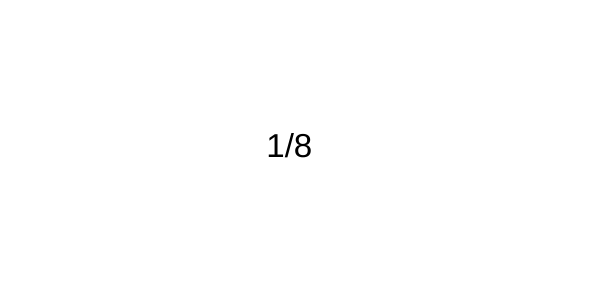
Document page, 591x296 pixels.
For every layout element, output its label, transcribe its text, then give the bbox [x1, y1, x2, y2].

subtitle 1/8 [23, 0, 556, 292]
